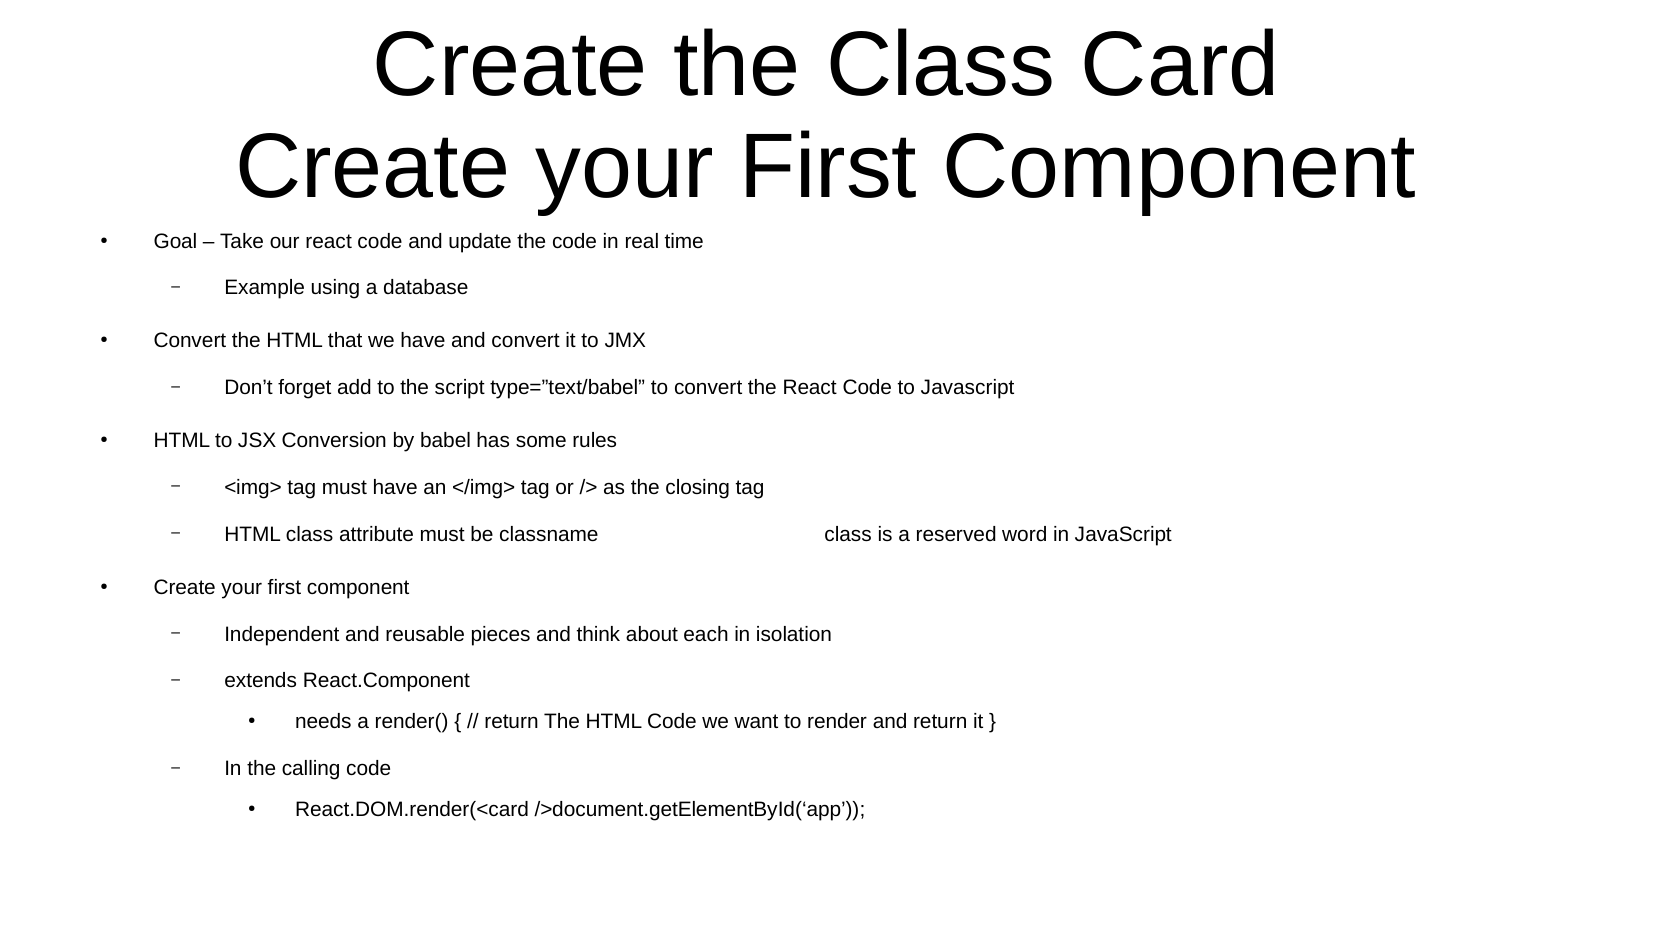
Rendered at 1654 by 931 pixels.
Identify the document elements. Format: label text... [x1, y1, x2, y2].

title Create the Class Card Create your First Component [82, 12, 1571, 218]
list Goal – Take our react code and update the code in real time Example using a database Convert the HTML that we have and convert it to JMX Don’t forget add to the script type=”text/babel” to convert the React Code to Javascript HTML to JSX Conversion by babel has some rules <img> tag must have an </img> tag or /> as the closing tag HTML class attribute must be classname class is a reserved word in JavaScript Create your first component Independent and reusable pieces and think about each in isolation extends React.Component needs a render() { // return The HTML Code we want to render and return it } In the calling code React.DOM.render(<card />document.getElementById(‘app’)); [82, 229, 1636, 927]
